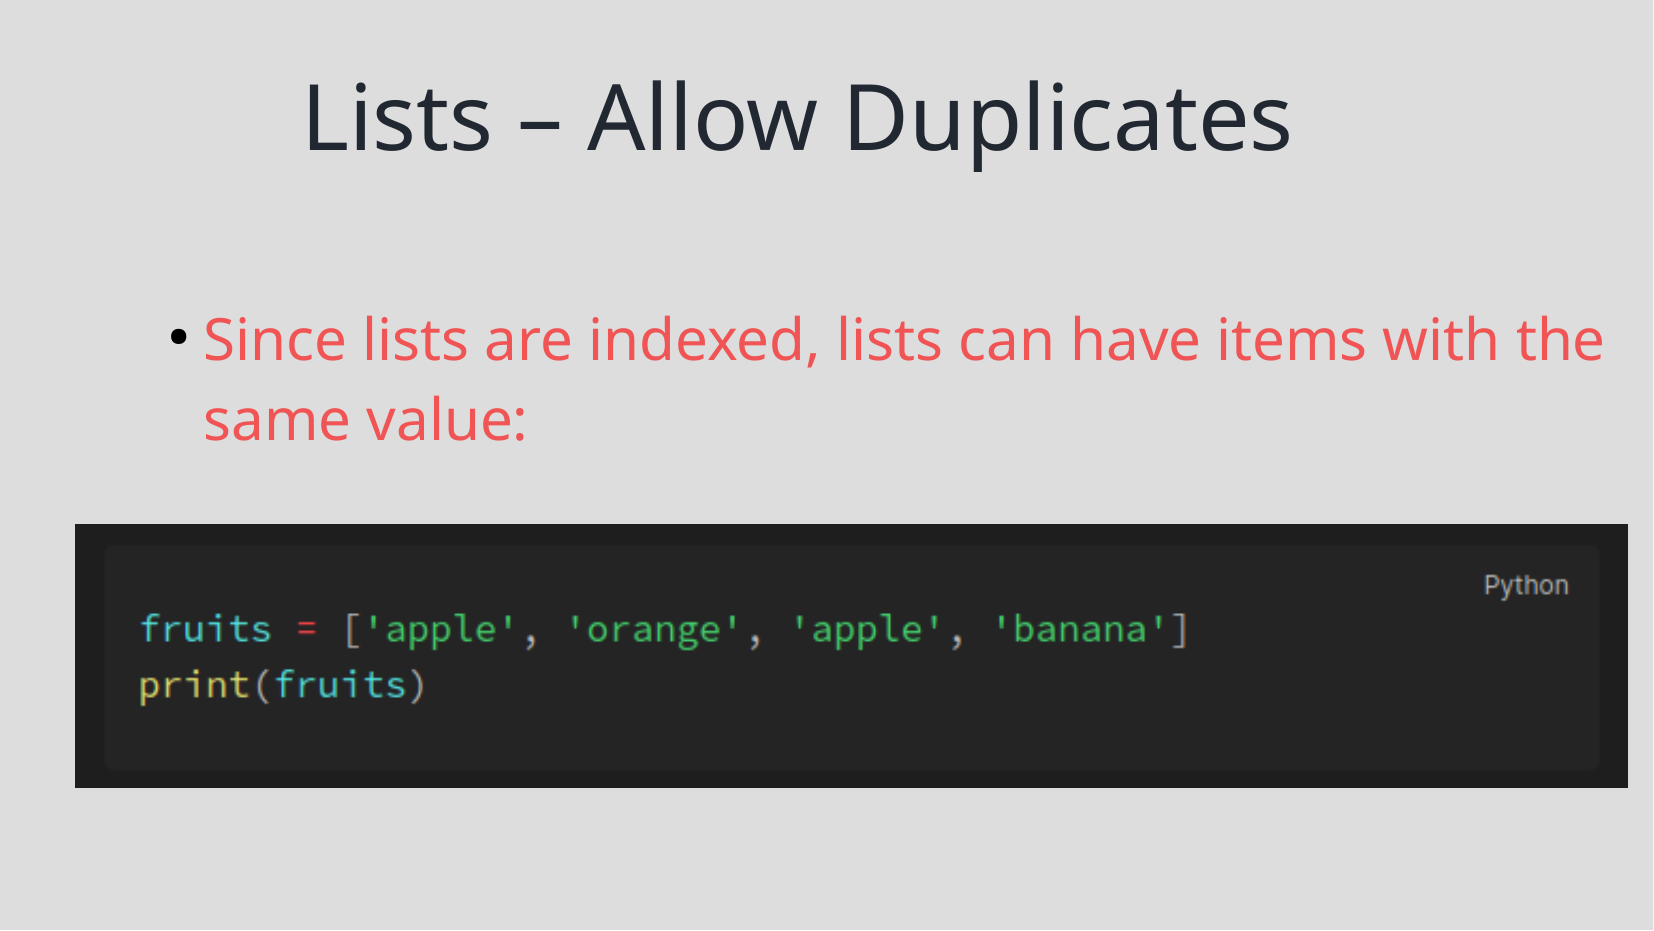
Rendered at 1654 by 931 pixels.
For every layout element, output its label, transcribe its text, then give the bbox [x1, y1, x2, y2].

title Lists – Allow Duplicates [82, 37, 1538, 193]
picture [75, 524, 1628, 788]
text_box Since lists are indexed, lists can have items with the same value: [153, 291, 1654, 451]
